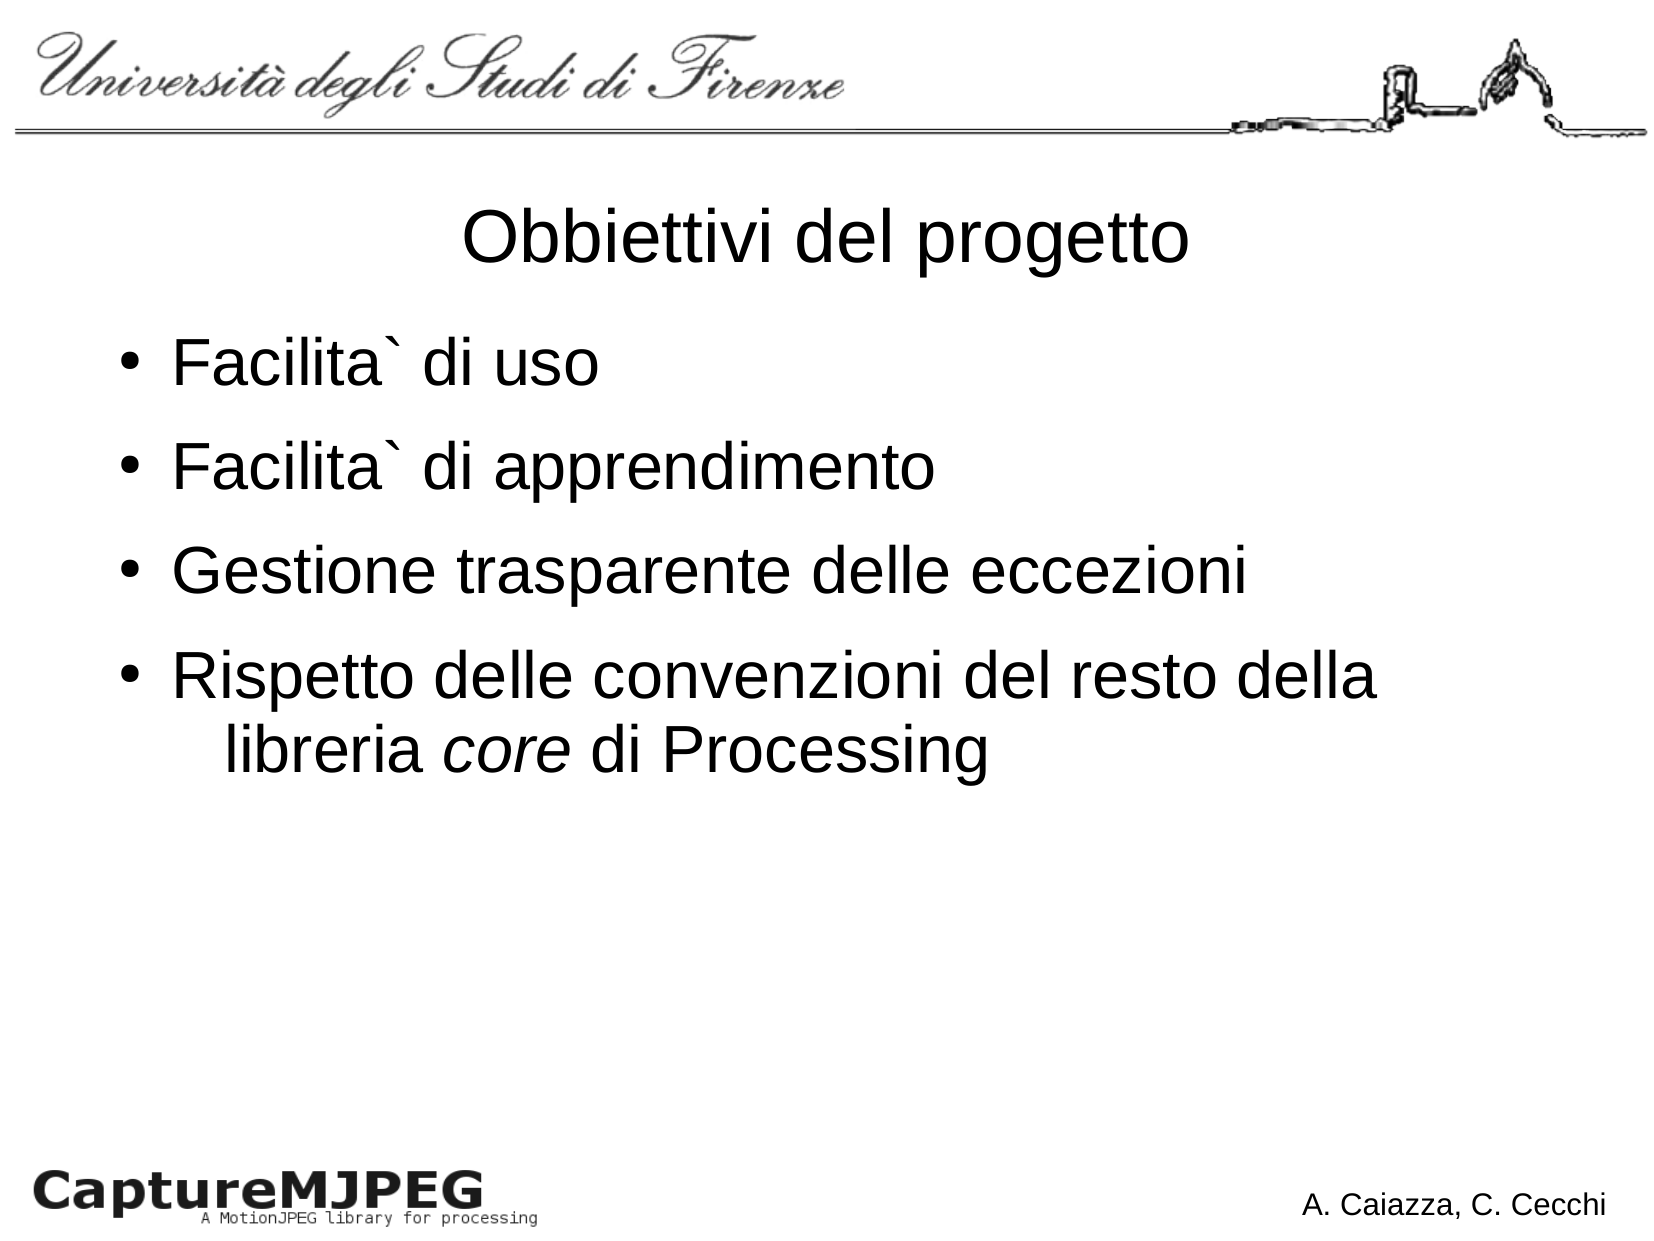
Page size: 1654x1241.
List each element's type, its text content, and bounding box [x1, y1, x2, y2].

picture [17, 1159, 550, 1229]
list Facilita` di uso Facilita` di apprendimento Gestione trasparente delle eccezioni Rispetto delle convenzioni del resto della libreria core di Processing [82, 324, 1571, 1152]
picture [7, 4, 1654, 147]
title Obbiettivi del progetto [82, 147, 1571, 324]
